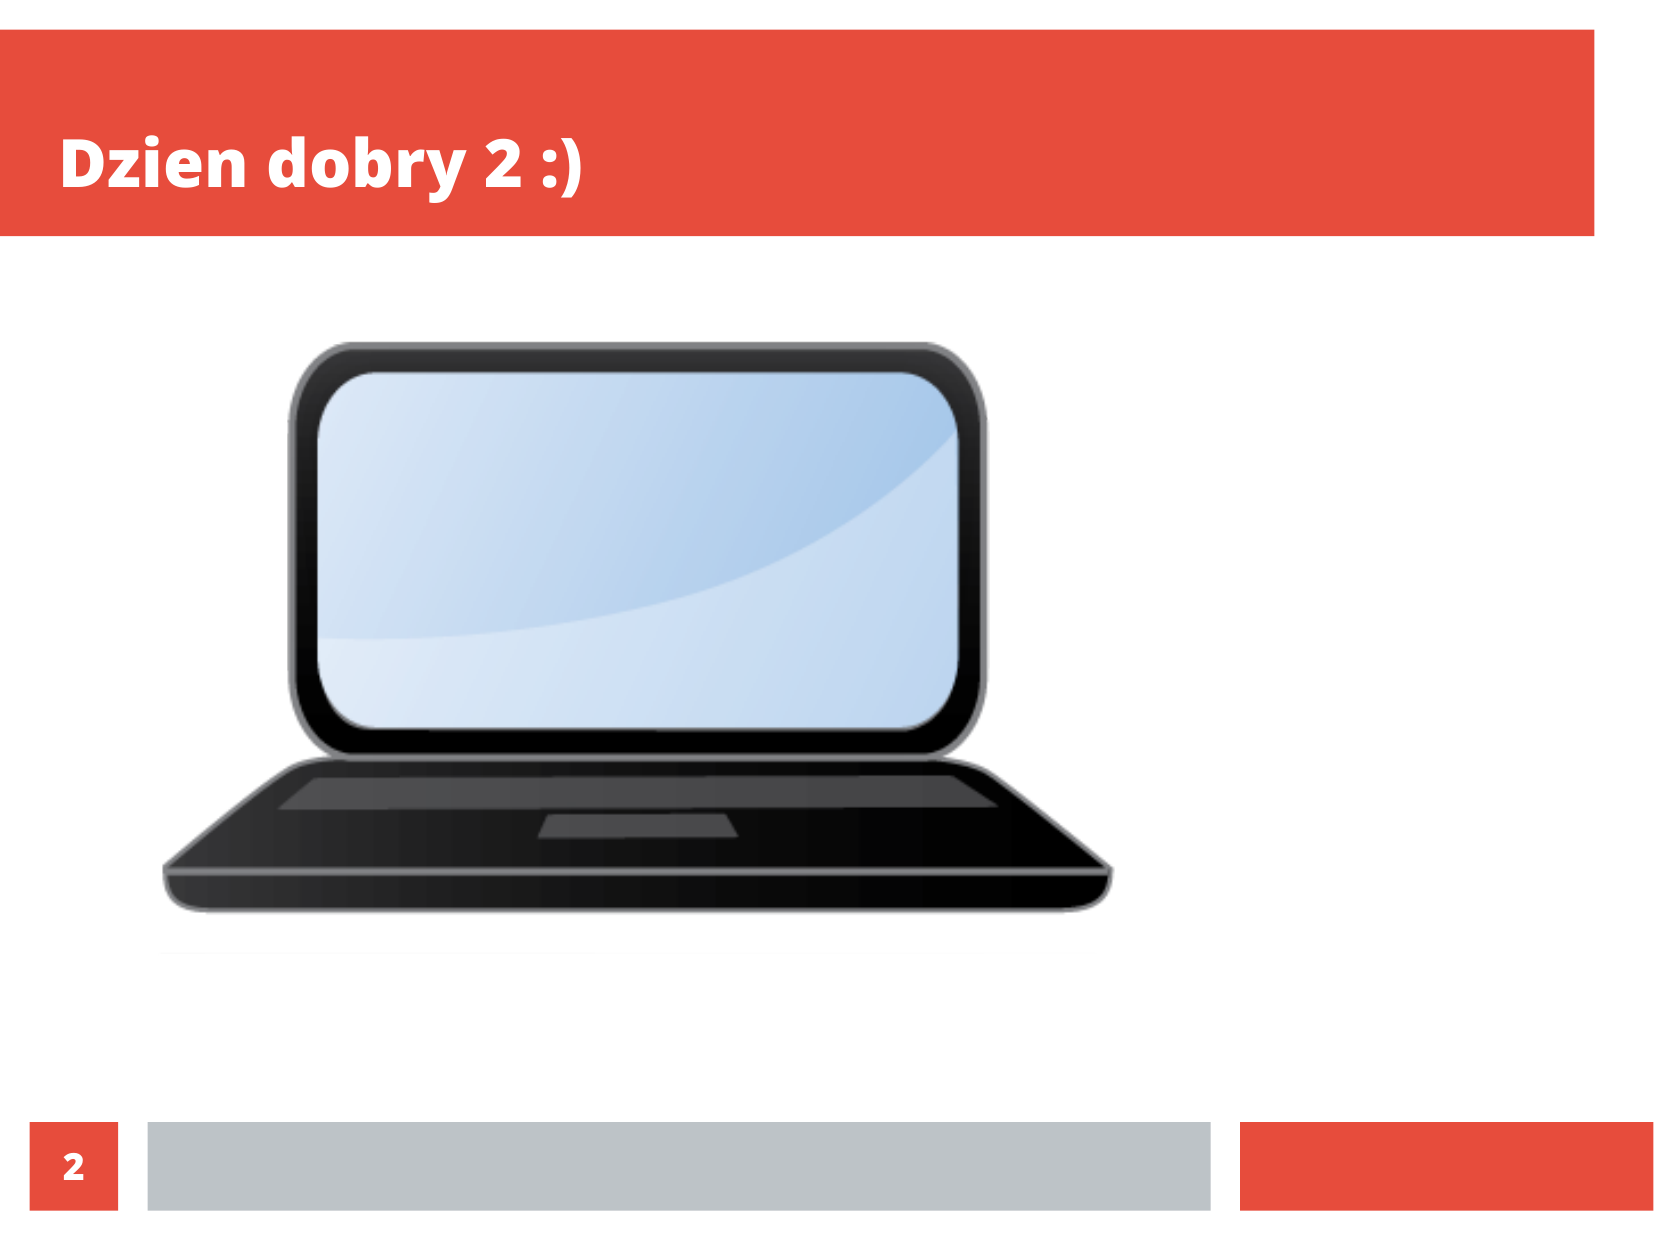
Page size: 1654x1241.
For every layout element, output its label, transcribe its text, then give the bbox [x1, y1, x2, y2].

title Dzien dobry 2 :) [59, 59, 1595, 207]
picture [120, 302, 1156, 1020]
